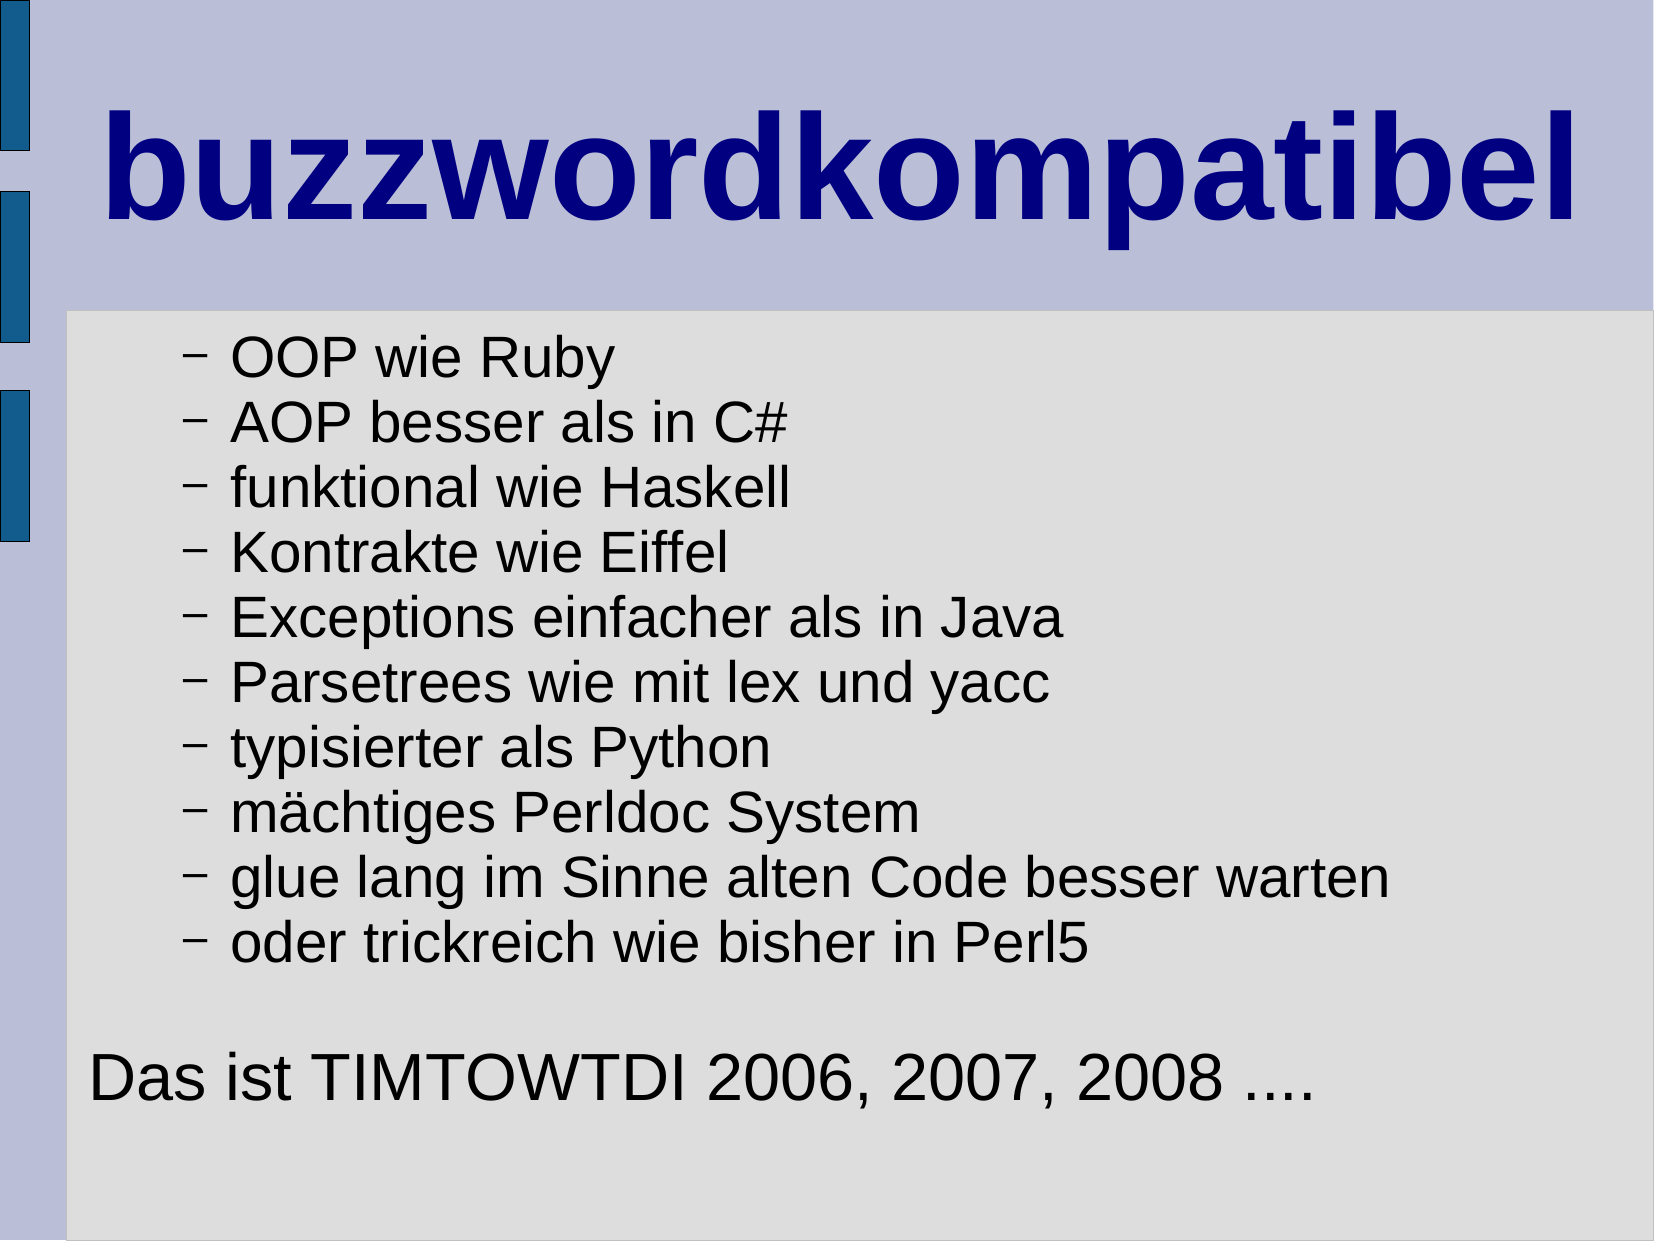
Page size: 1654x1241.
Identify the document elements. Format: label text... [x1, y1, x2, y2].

list OOP wie Ruby AOP besser als in C# funktional wie Haskell Kontrakte wie Eiffel Exceptions einfacher als in Java Parsetrees wie mit lex und yacc typisierter als Python mächtiges Perldoc System glue lang im Sinne alten Code besser warten oder trickreich wie bisher in Perl5 Das ist TIMTOWTDI 2006, 2007, 2008 .... [88, 324, 1501, 1113]
title buzzwordkompatibel [88, 64, 1595, 272]
